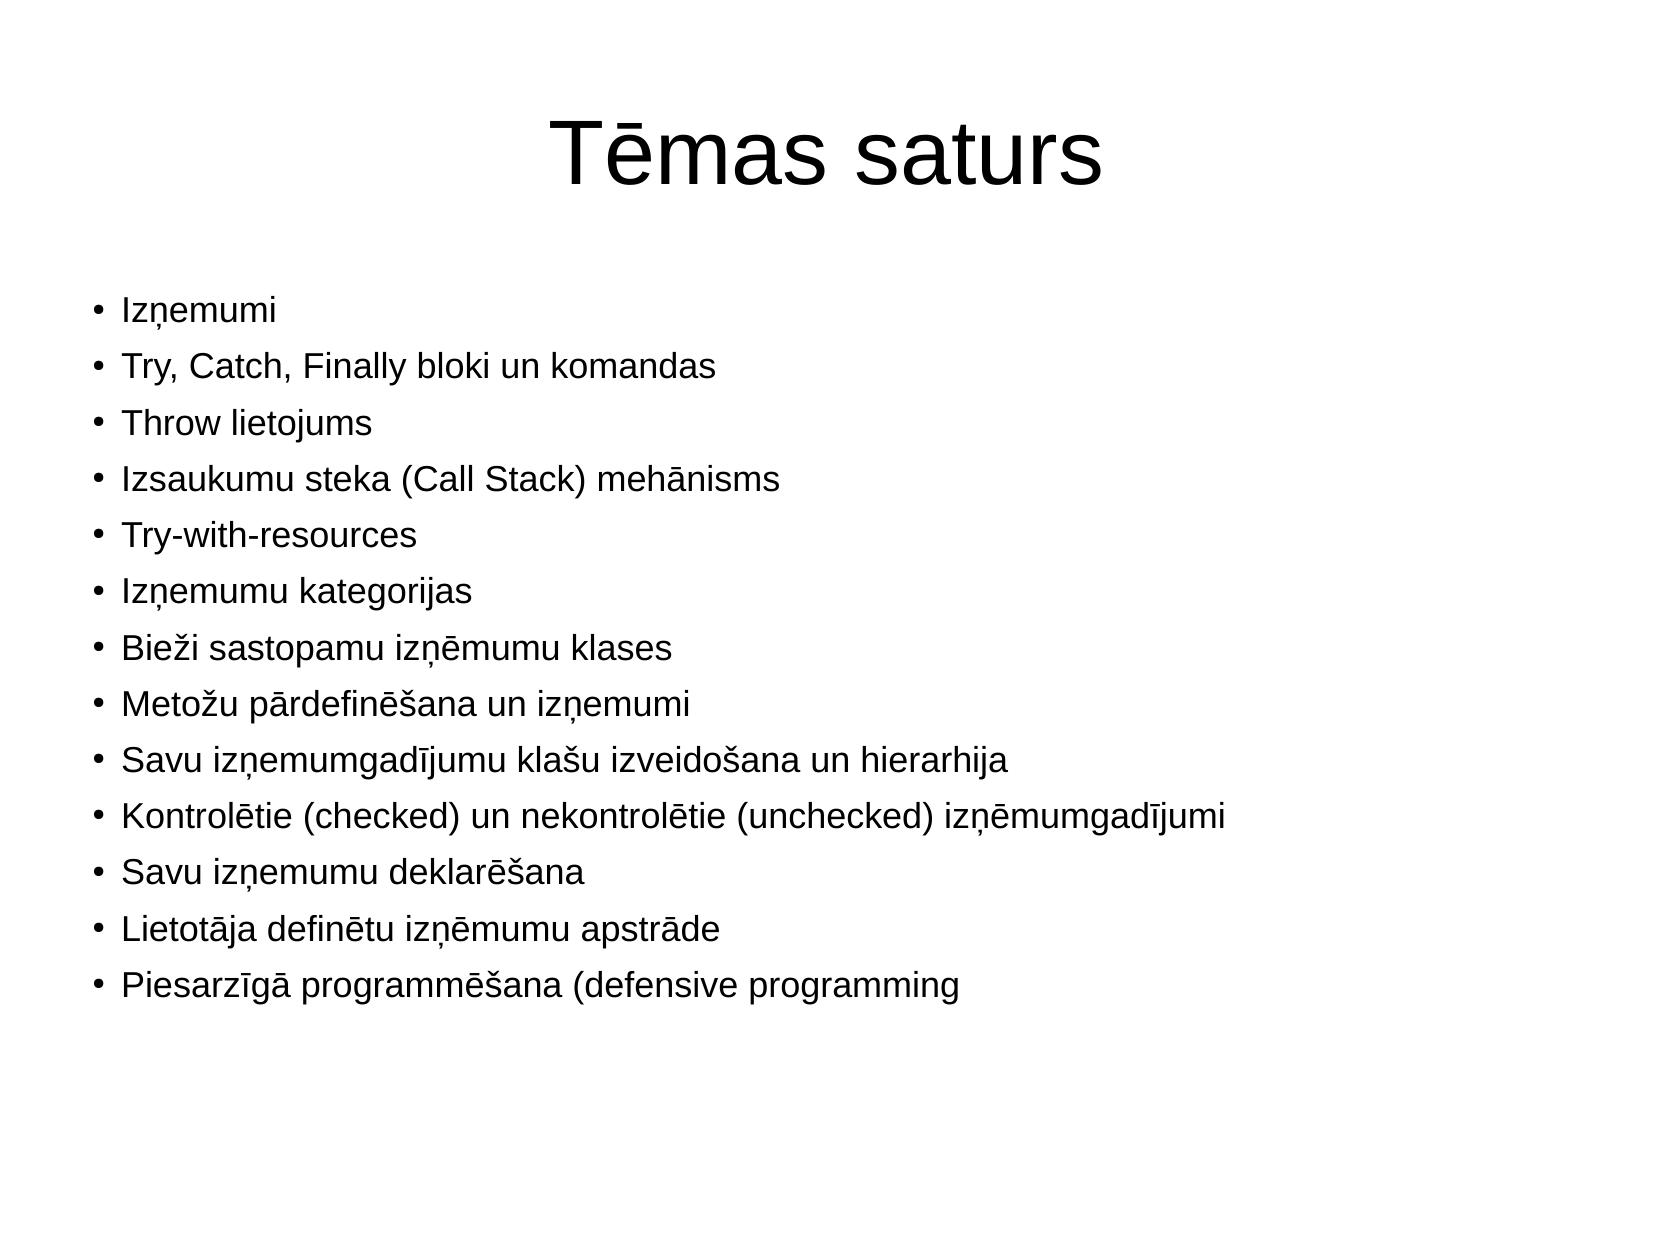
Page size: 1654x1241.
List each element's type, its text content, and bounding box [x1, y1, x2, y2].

title Tēmas saturs [82, 49, 1571, 257]
list Izņemumi Try, Catch, Finally bloki un komandas Throw lietojums Izsaukumu steka (Call Stack) mehānisms Try-with-resources Izņemumu kategorijas Bieži sastopamu izņēmumu klases Metožu pārdefinēšana un izņemumi Savu izņemumgadījumu klašu izveidošana un hierarhija Kontrolētie (checked) un nekontrolētie (unchecked) izņēmumgadījumi Savu izņemumu deklarēšana Lietotāja definētu izņēmumu apstrāde Piesarzīgā programmēšana (defensive programming [82, 290, 1538, 1010]
